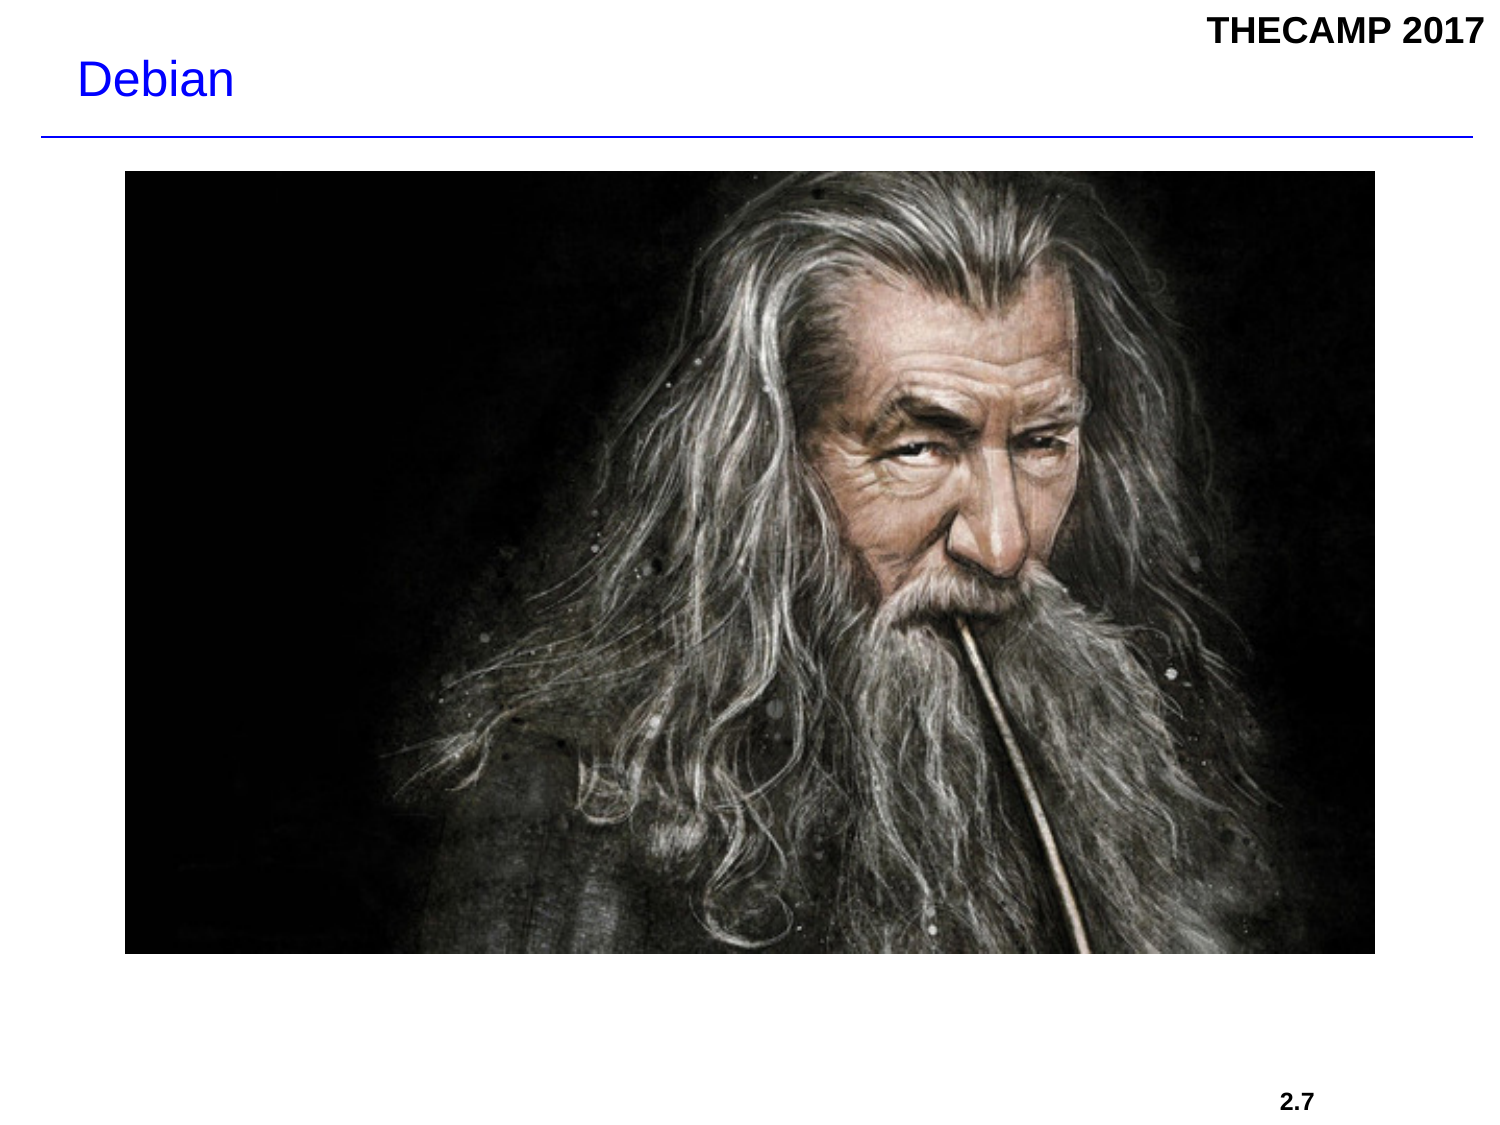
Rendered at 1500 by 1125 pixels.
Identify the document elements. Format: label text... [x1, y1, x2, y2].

title Debian [76, 29, 1418, 126]
picture [125, 171, 1375, 954]
